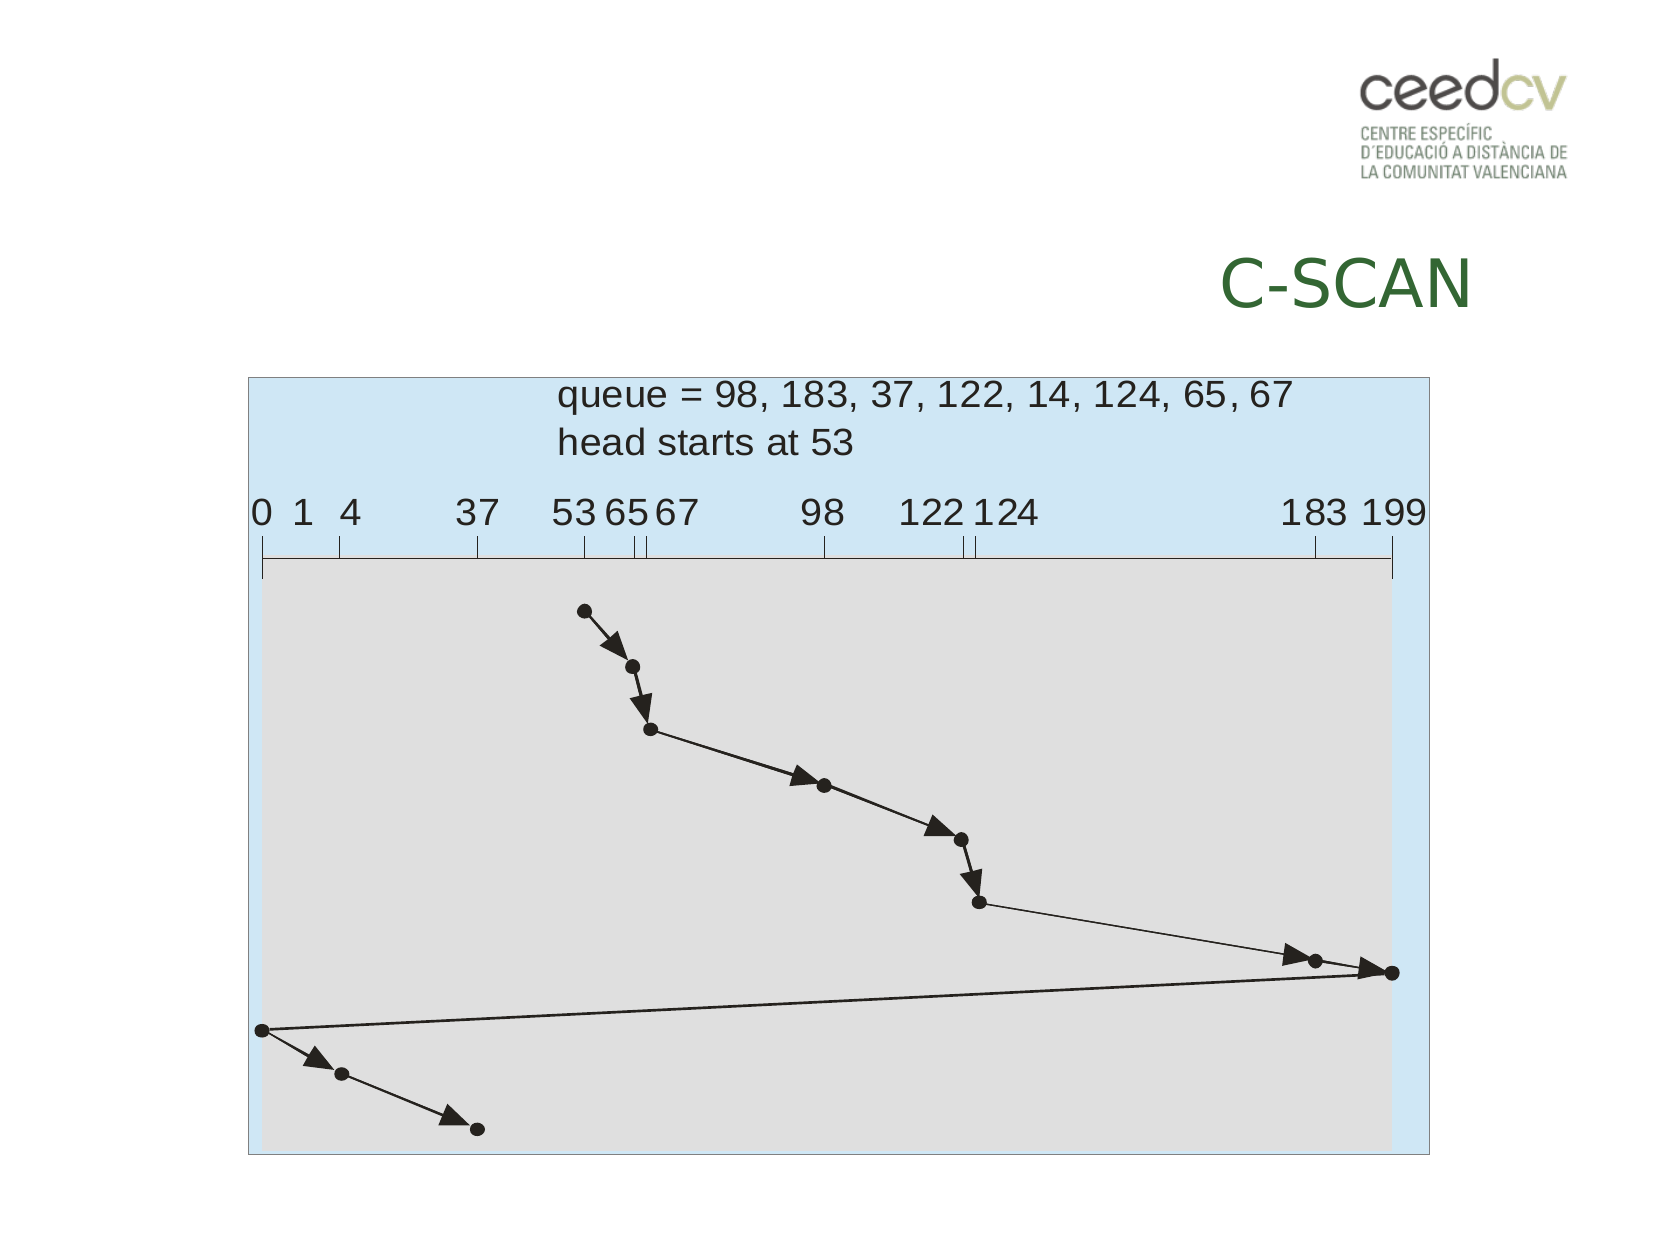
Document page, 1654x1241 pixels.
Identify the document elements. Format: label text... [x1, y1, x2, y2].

text_box C-SCAN [1204, 238, 1512, 343]
chart [248, 377, 1430, 1155]
picture [1342, 48, 1585, 189]
